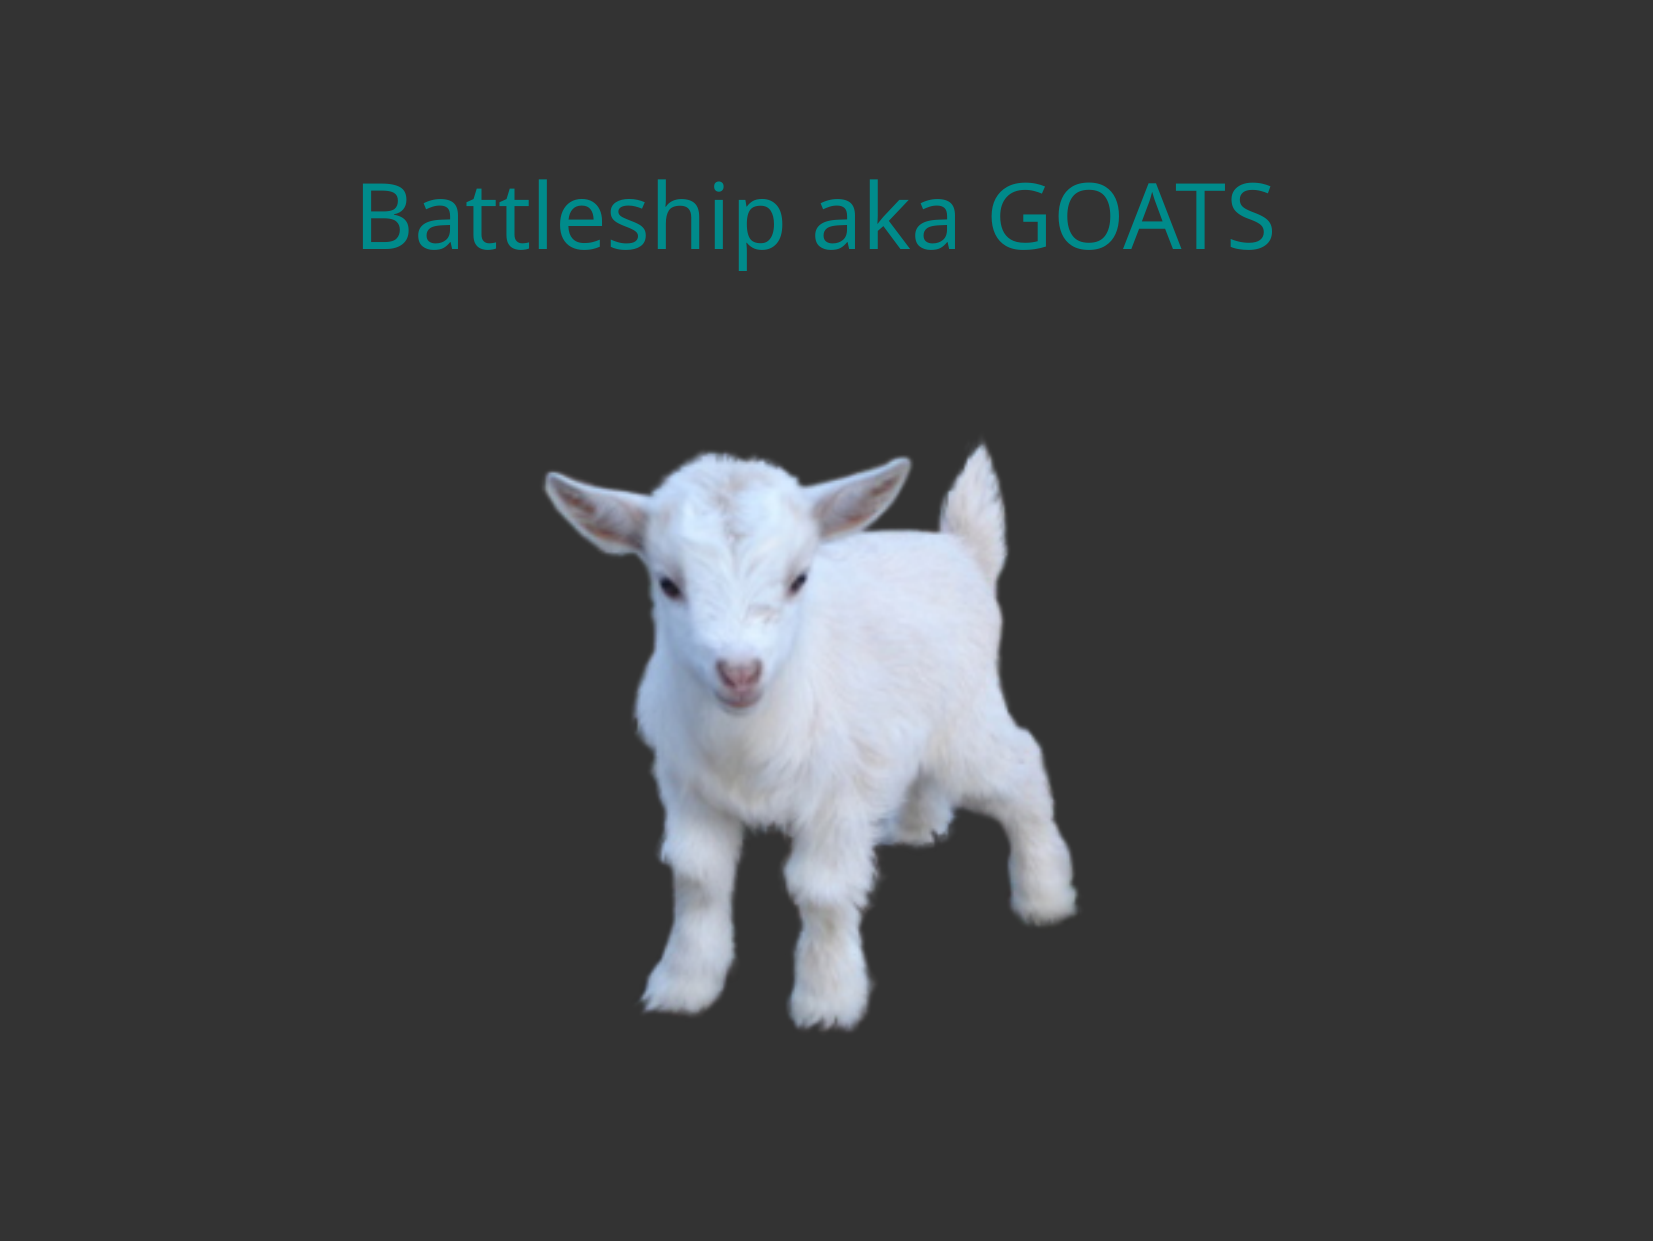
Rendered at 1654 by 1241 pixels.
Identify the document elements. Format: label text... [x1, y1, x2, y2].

title Battleship aka GOATS [72, 53, 1561, 376]
picture [465, 362, 1141, 1084]
